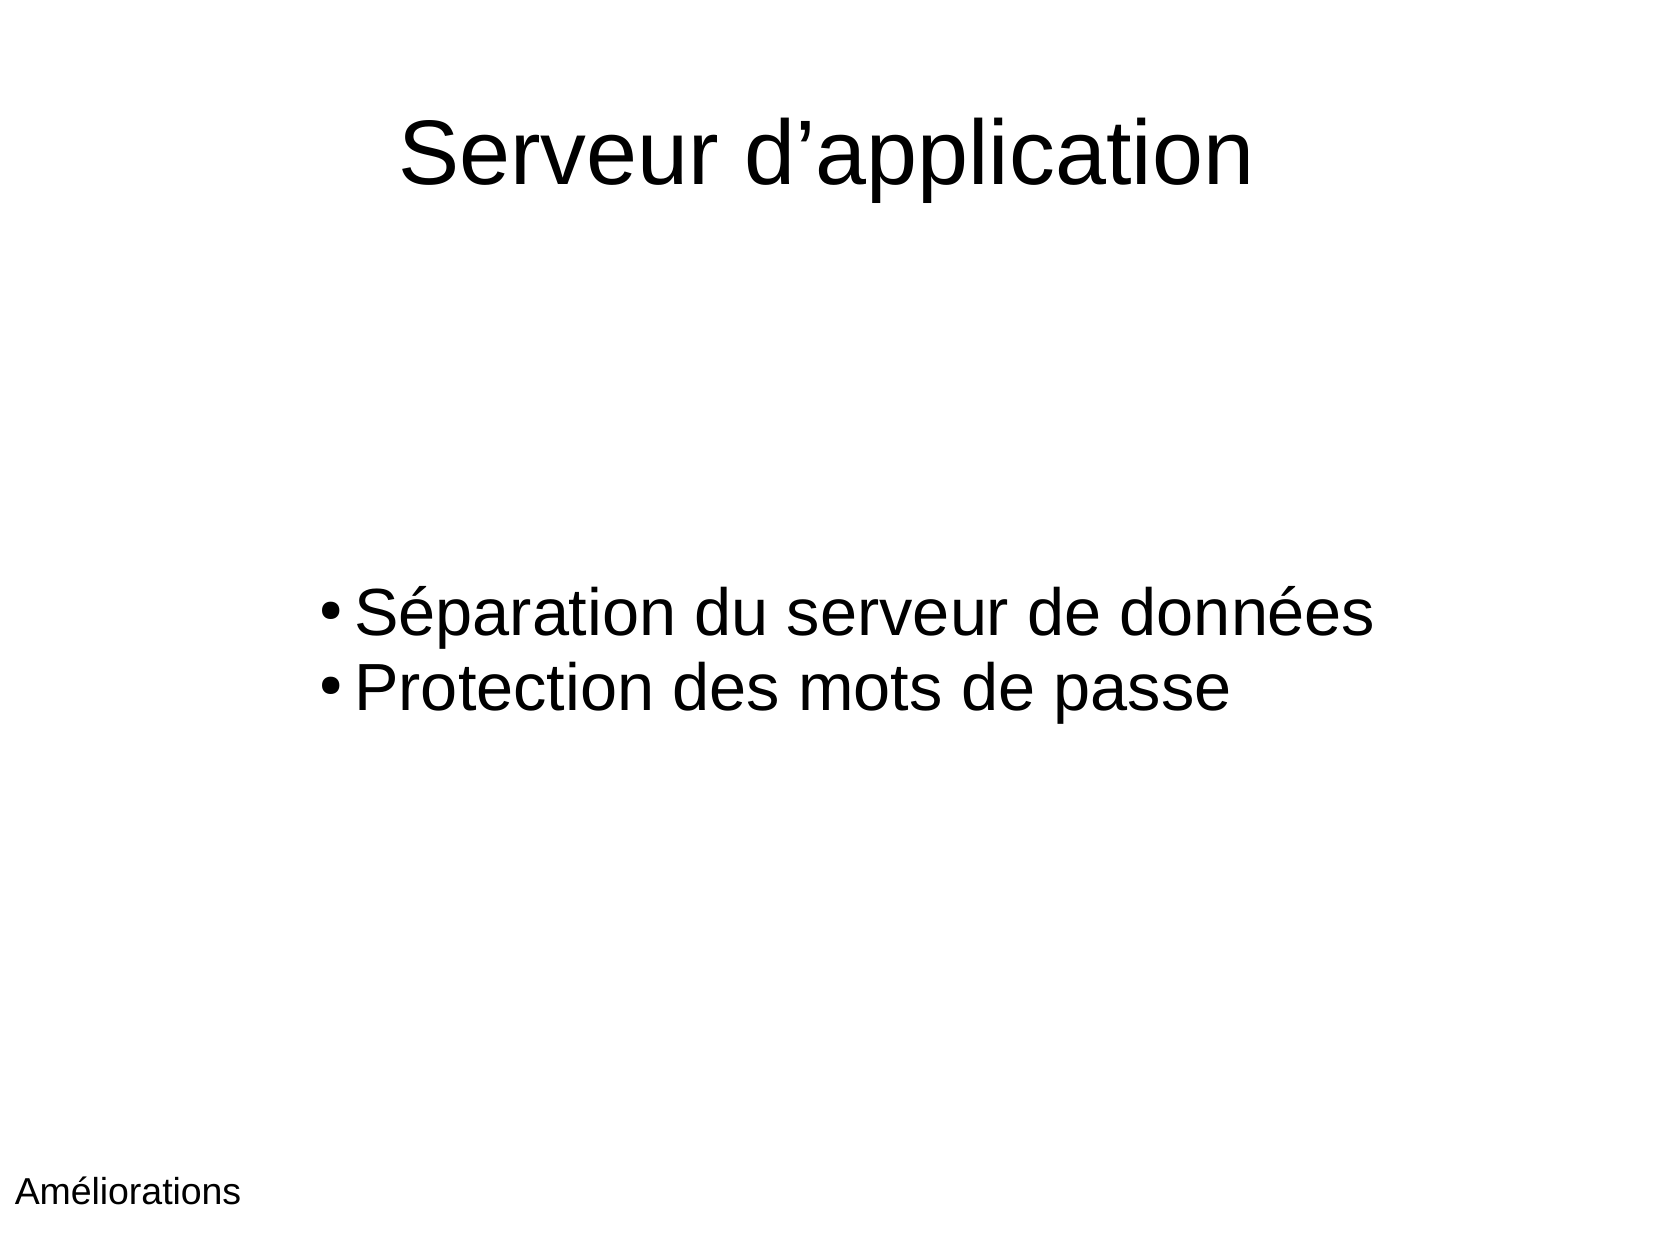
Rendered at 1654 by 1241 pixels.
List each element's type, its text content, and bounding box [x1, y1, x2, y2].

subtitle Séparation du serveur de données Protection des mots de passe [318, 290, 1453, 1010]
title Serveur d’application [82, 49, 1571, 257]
text_box Améliorations [0, 1145, 875, 1238]
